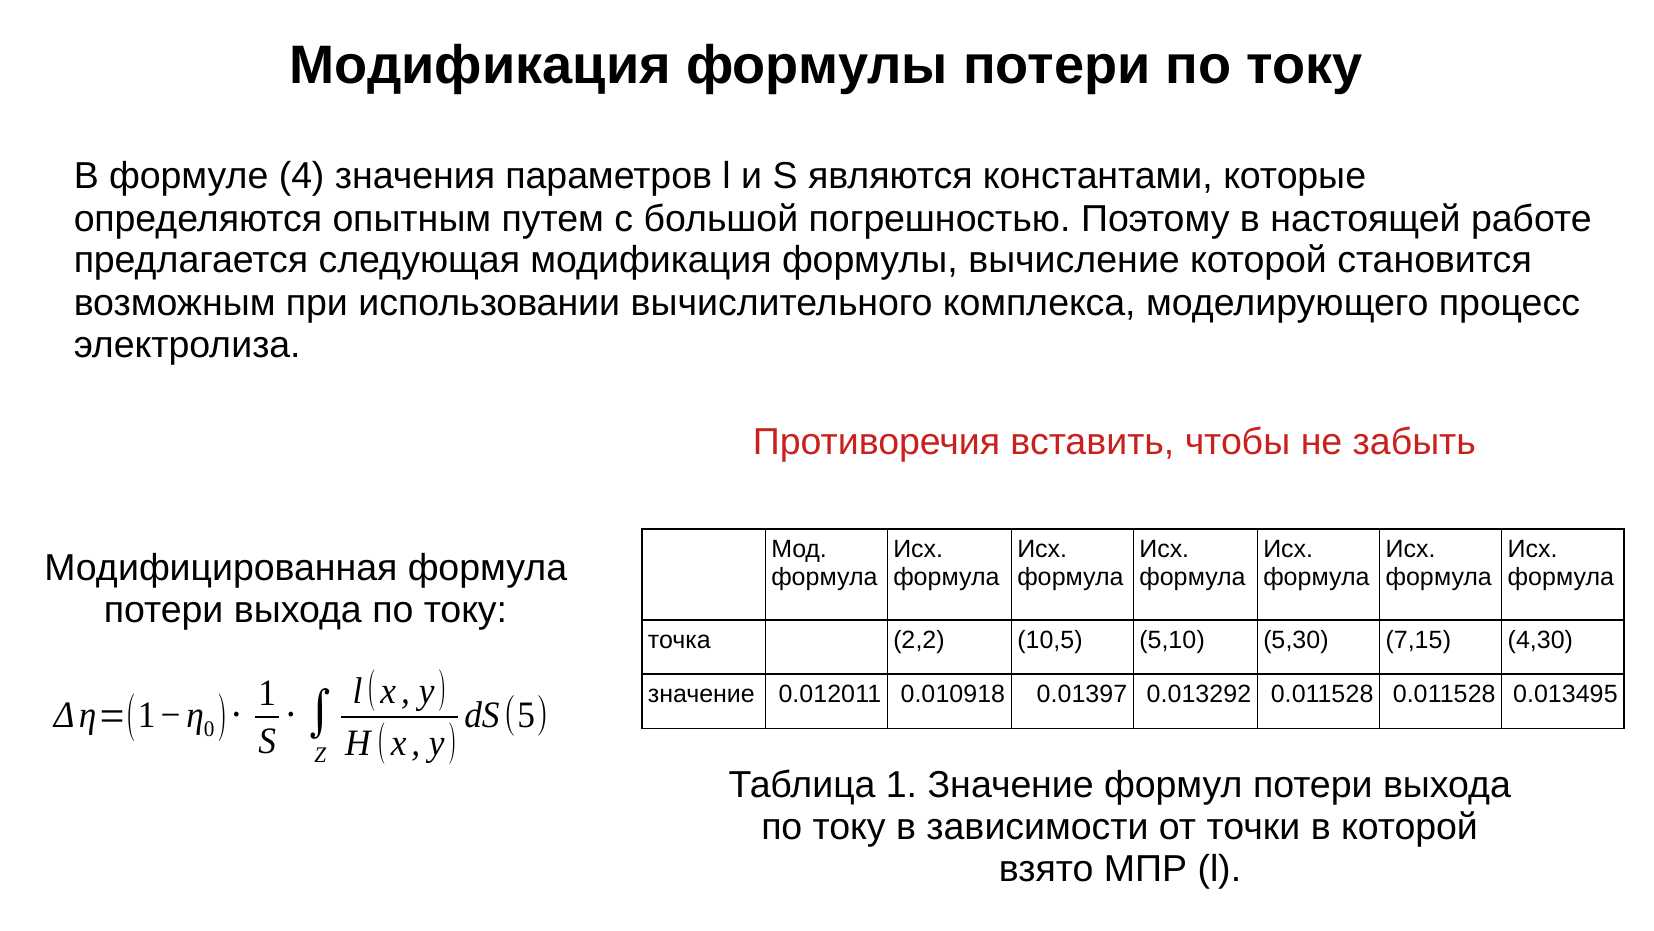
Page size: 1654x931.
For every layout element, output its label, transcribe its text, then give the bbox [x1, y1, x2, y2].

chart [51, 668, 549, 768]
table_header Исх. формула [1134, 530, 1257, 619]
table_cell (4,30) [1502, 621, 1623, 673]
table_cell (10,5) [1012, 621, 1133, 673]
table_header Исх. формула [888, 530, 1011, 619]
table_header Исх. формула [1258, 530, 1379, 619]
table_cell 0.013495 [1502, 675, 1623, 728]
text_box Таблица 1. Значение формул потери выхода по току в зависимости от точки в которой взято МПР (l). [713, 755, 1541, 897]
table_cell (5,30) [1258, 621, 1379, 673]
table_header Исх. формула [1380, 530, 1501, 619]
title Модификация формулы потери по току [82, 12, 1571, 119]
table_cell (7,15) [1380, 621, 1501, 673]
text_box Модифицированная формула потери выхода по току: [29, 539, 621, 638]
table_header Мод. формула [766, 530, 887, 619]
table_cell 0.011528 [1258, 675, 1379, 728]
table_cell (2,2) [888, 621, 1011, 673]
table_cell 0.011528 [1380, 675, 1501, 728]
text_box Противоречия вставить, чтобы не забыть [738, 413, 1492, 471]
table_cell точка [643, 621, 765, 673]
table_cell (5,10) [1134, 621, 1257, 673]
table_cell 0.013292 [1134, 675, 1257, 728]
table_header [643, 530, 765, 619]
table_cell 0.012011 [766, 675, 887, 728]
table_cell 0.010918 [888, 675, 1011, 728]
table_cell 0.01397 [1012, 675, 1133, 728]
text_box В формуле (4) значения параметров l и S являются константами, которые определяются опытным путем с большой погрешностью. Поэтому в настоящей работе предлагается следующая модификация формулы, вычисление которой становится возможным при использовании вычислительного комплекса, моделирующего процесс электролиза. [59, 147, 1625, 384]
table_header Исх. формула [1502, 530, 1623, 619]
table_cell [766, 621, 887, 673]
table_header Исх. формула [1012, 530, 1133, 619]
table_cell значение [643, 675, 765, 728]
